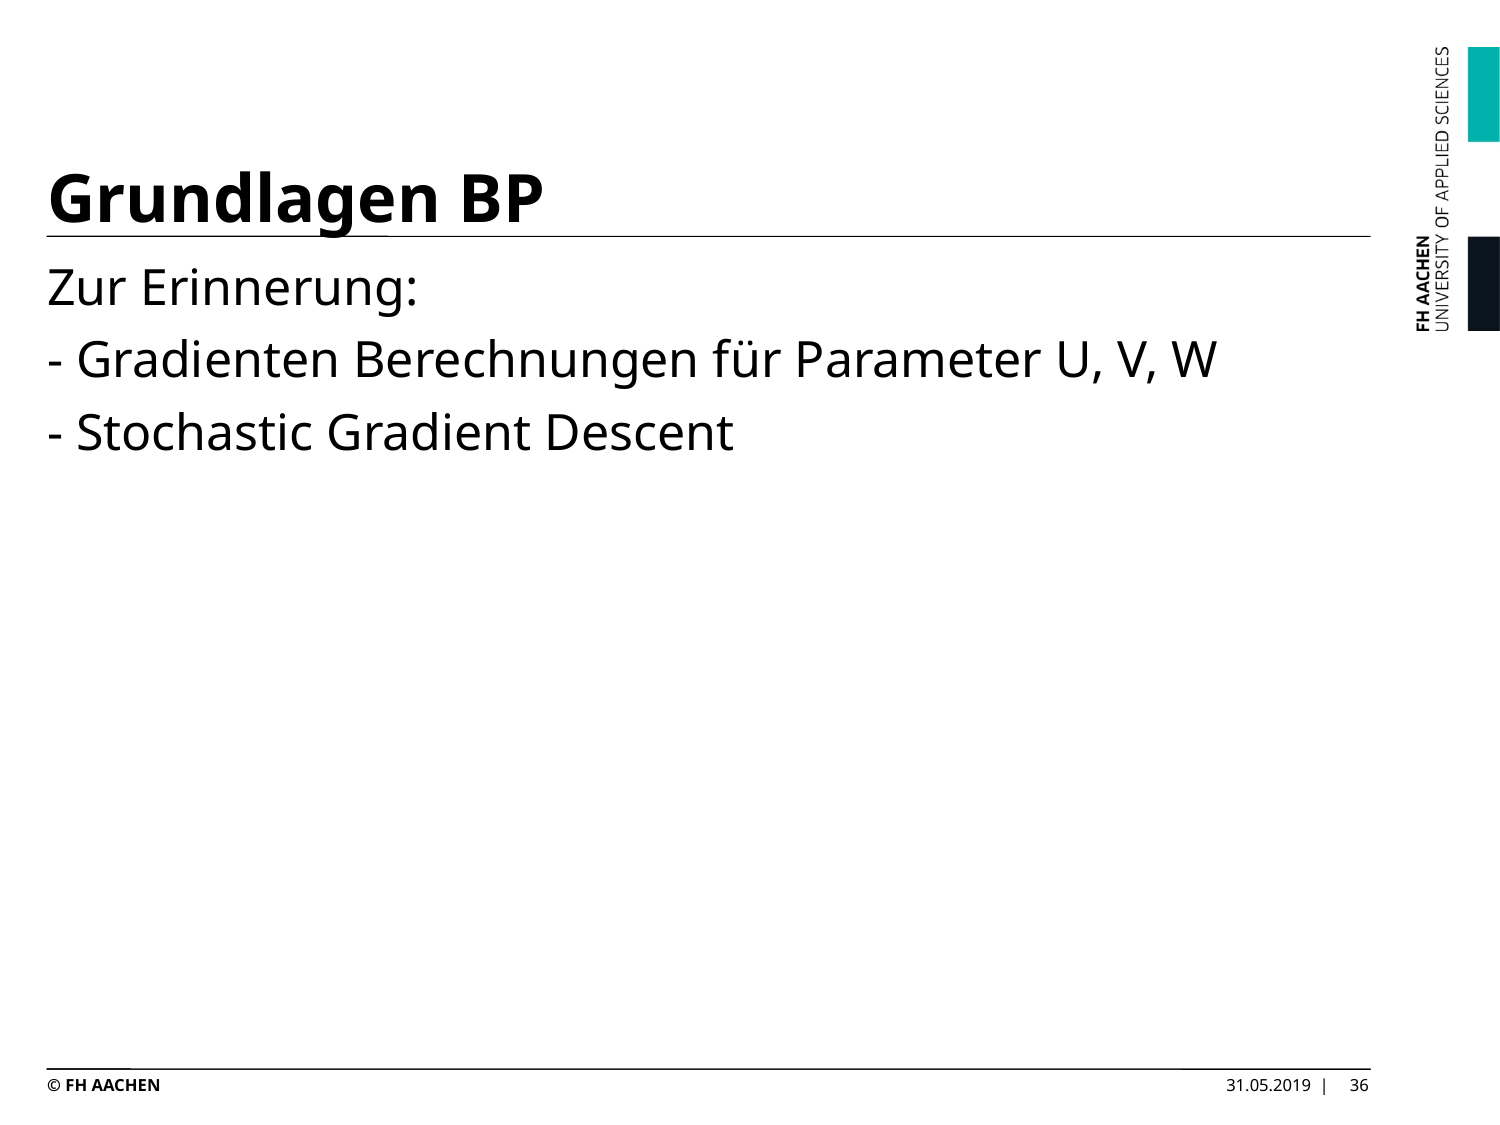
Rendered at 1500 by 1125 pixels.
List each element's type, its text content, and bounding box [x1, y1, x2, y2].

picture [1404, 47, 1500, 331]
title Grundlagen BP [47, 153, 1371, 237]
list Zur Erinnerung: - Gradienten Berechnungen für Parameter U, V, W - Stochastic Gradient Descent [47, 255, 1371, 1047]
